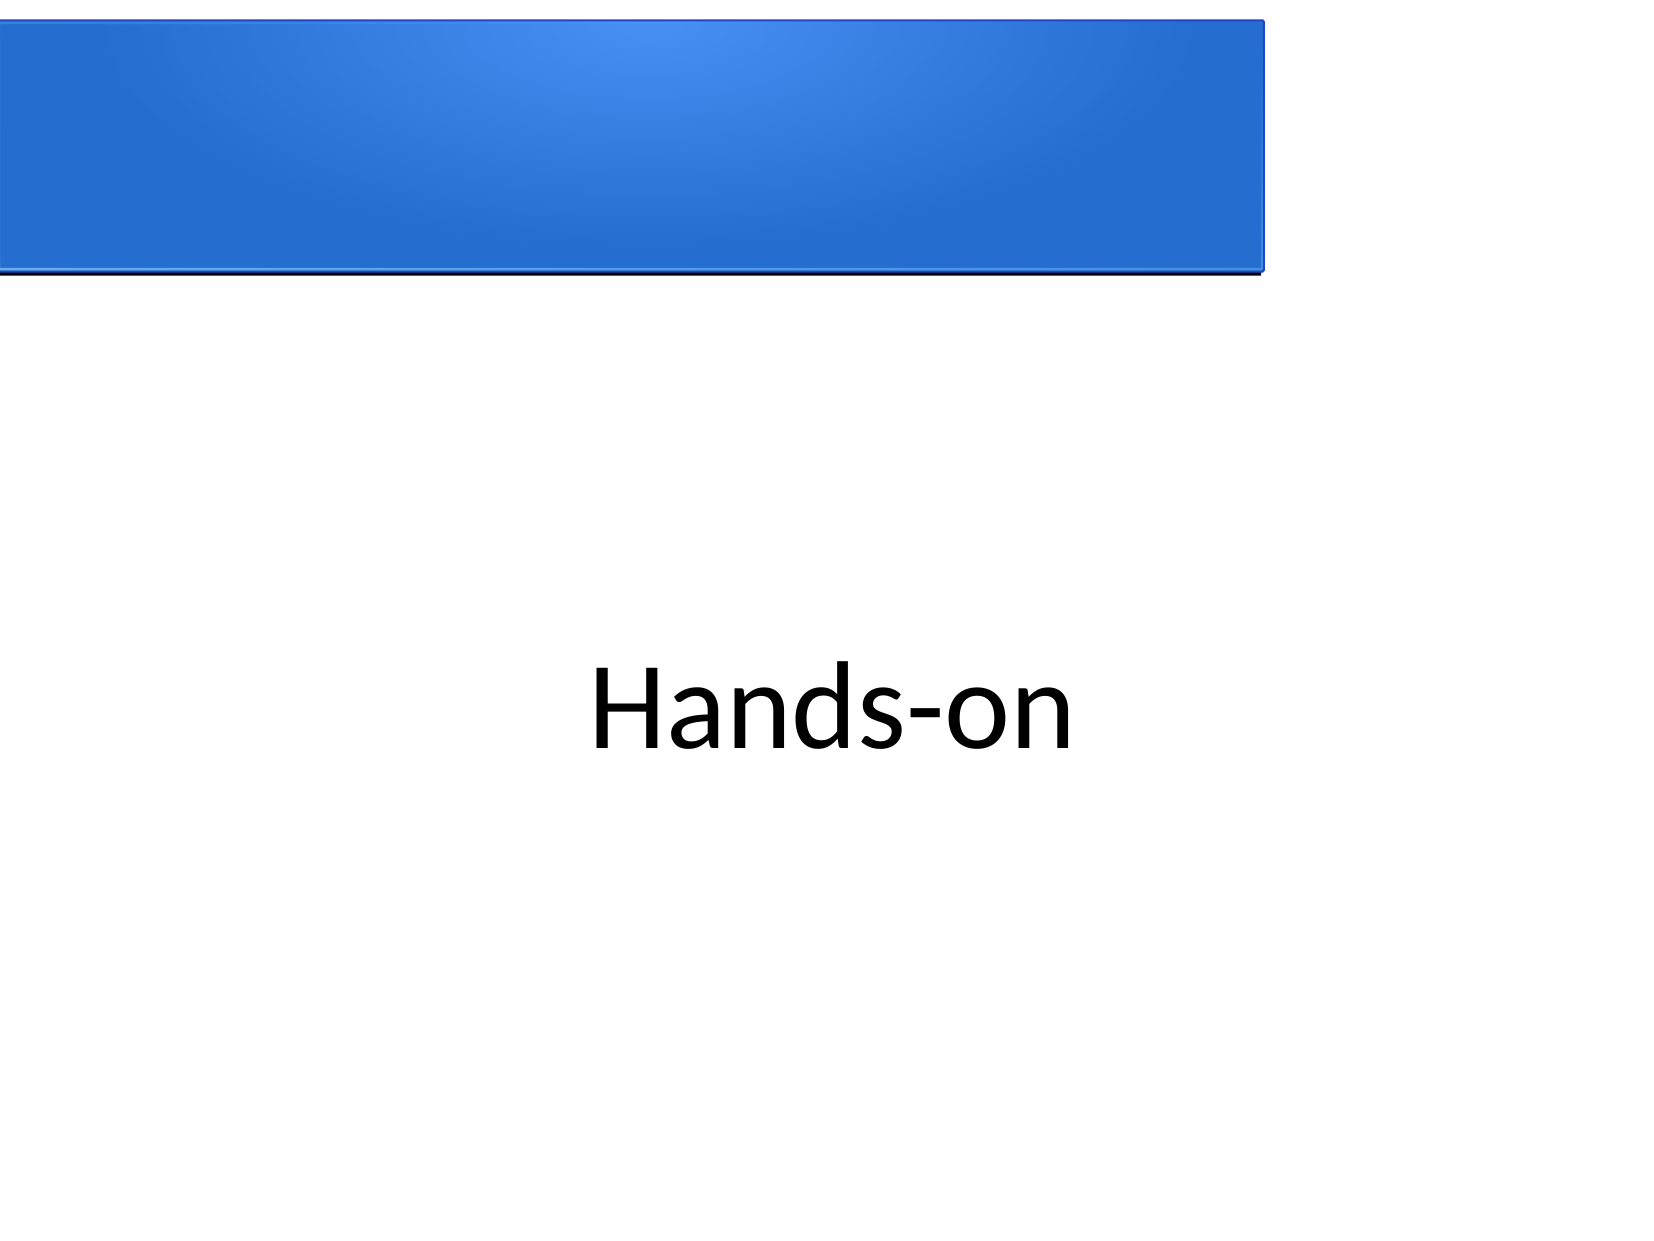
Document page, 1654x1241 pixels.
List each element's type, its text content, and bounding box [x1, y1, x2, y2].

subtitle Hands-on [82, 437, 1583, 997]
